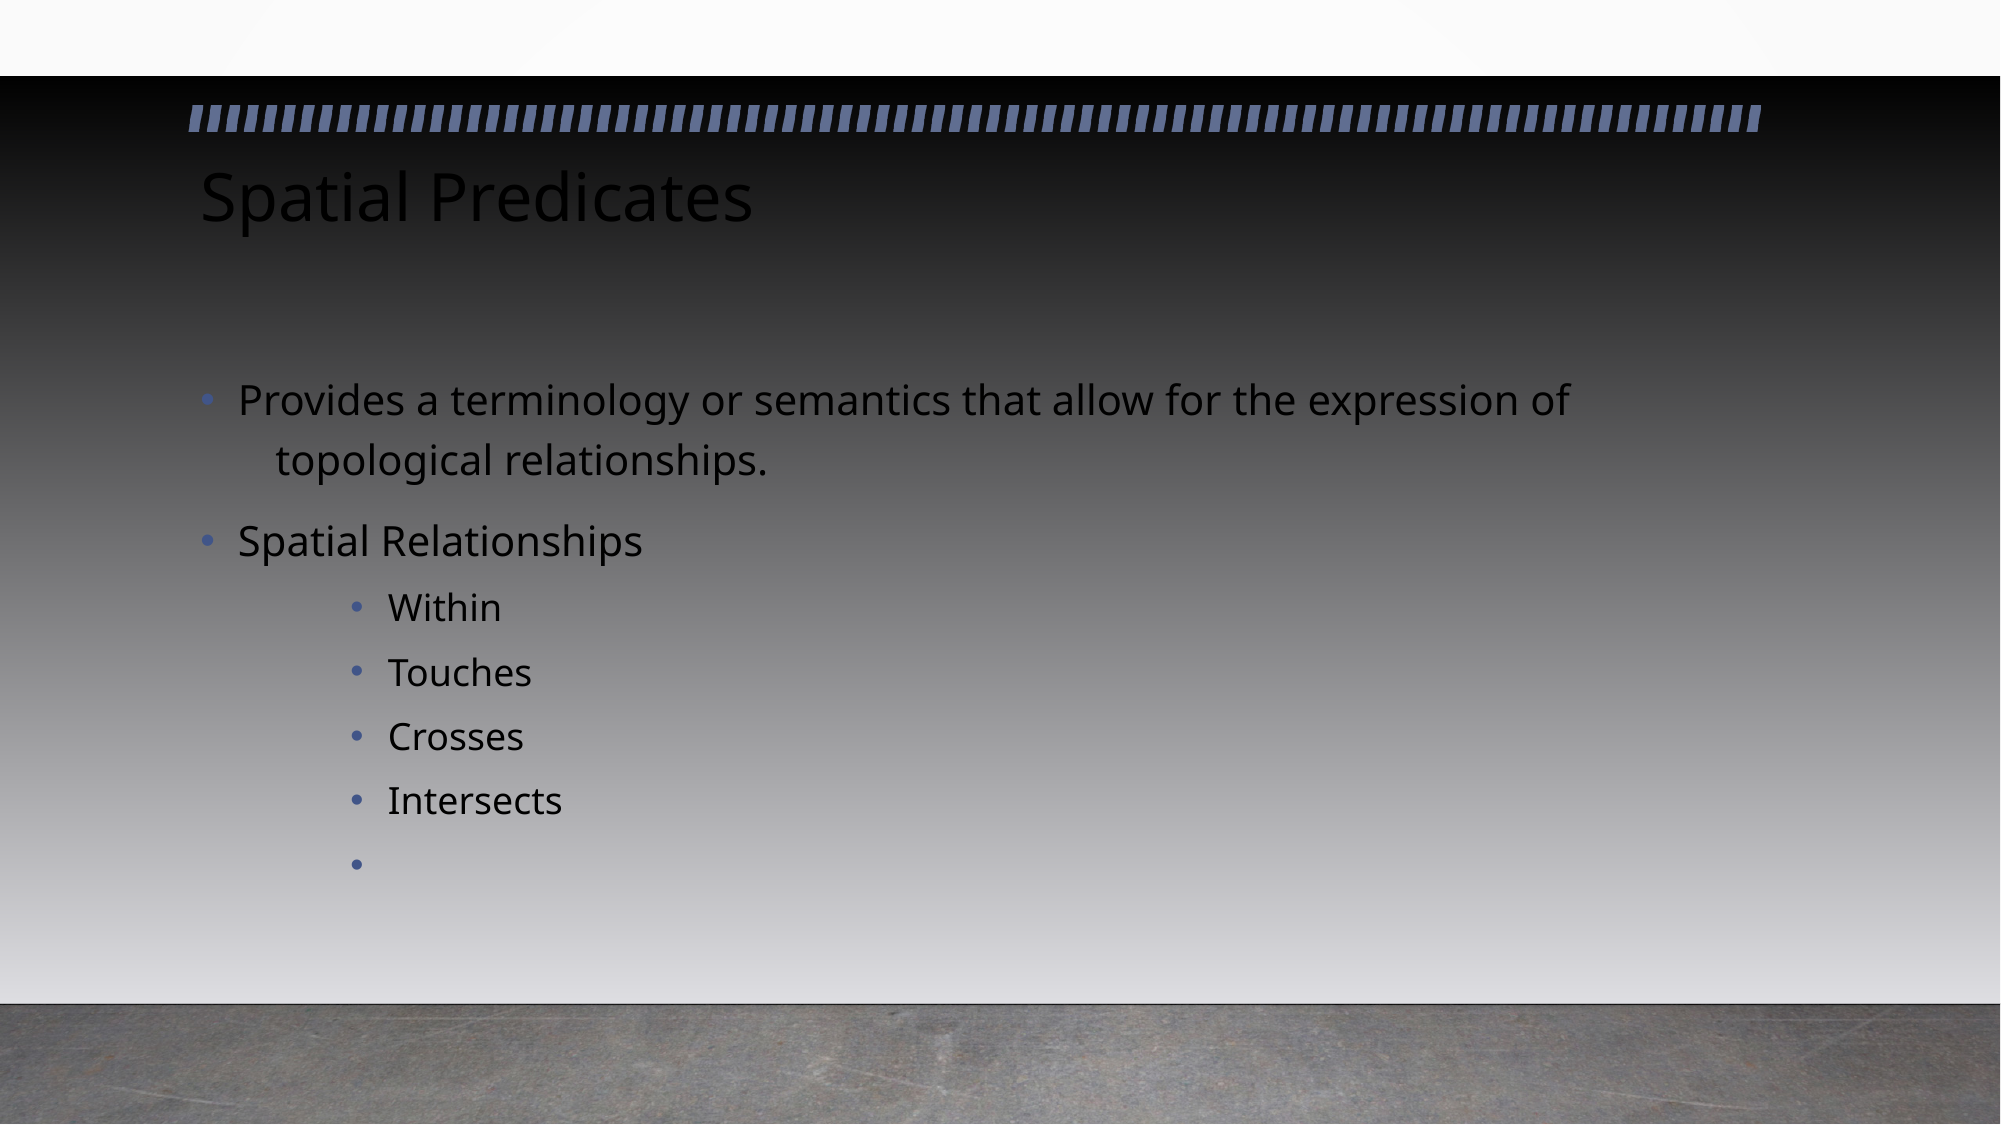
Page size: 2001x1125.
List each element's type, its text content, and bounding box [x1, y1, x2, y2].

title Spatial Predicates [185, 156, 1761, 329]
list Provides a terminology or semantics that allow for the expression of topological relationships. Spatial Relationships Within Touches Crosses Intersects [185, 356, 1761, 897]
